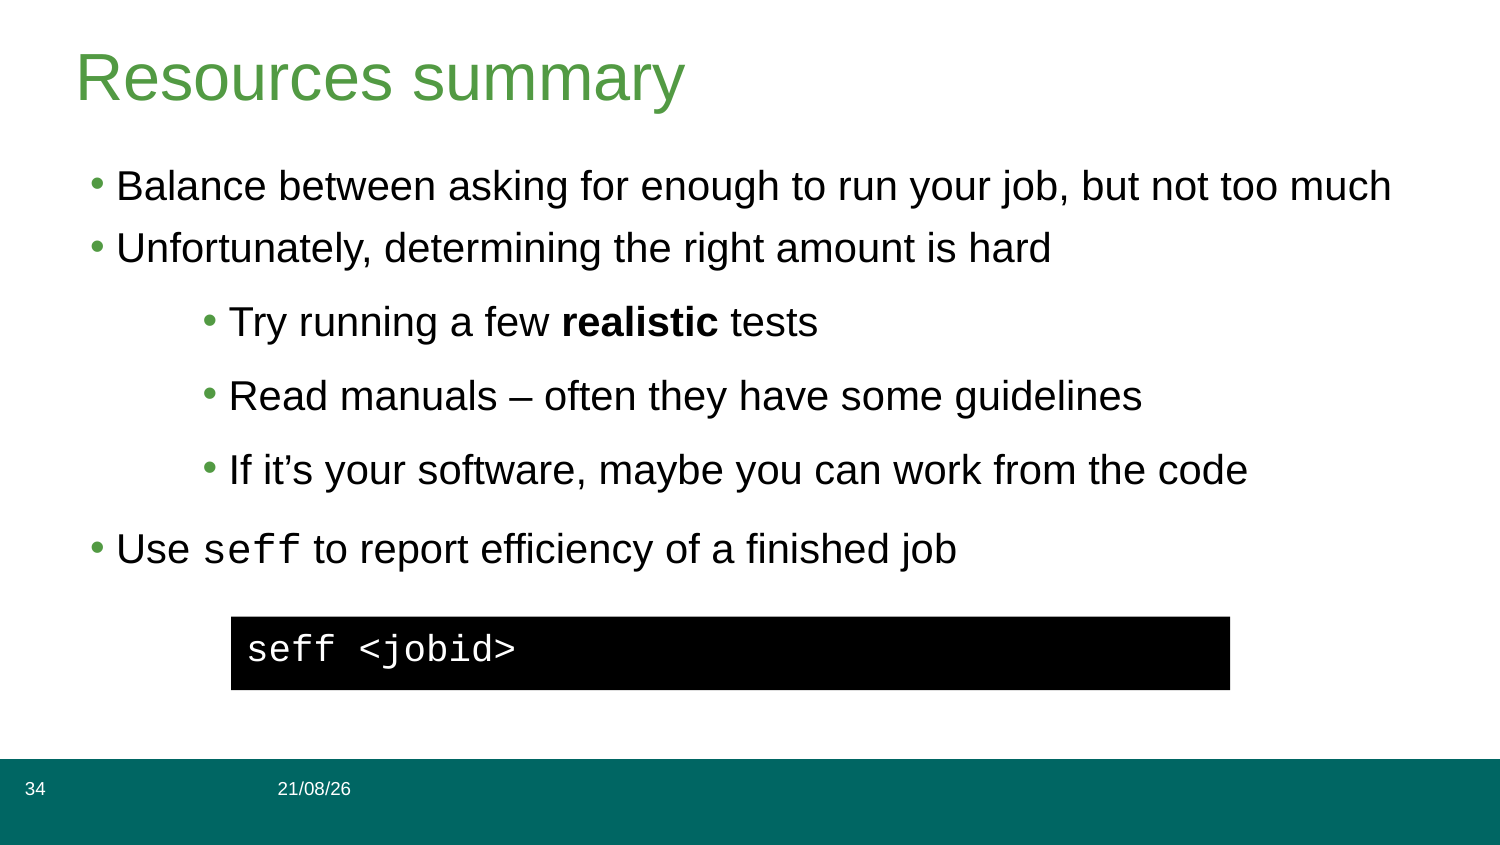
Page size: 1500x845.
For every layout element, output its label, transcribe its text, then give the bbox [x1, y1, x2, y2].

list Balance between asking for enough to run your job, but not too much Unfortunately, determining the right amount is hard Try running a few realistic tests Read manuals – often they have some guidelines If it’s your software, maybe you can work from the code Use seff to report efficiency of a finished job [90, 158, 1463, 574]
text_box <number> [24, 776, 76, 799]
text_box 19/03/19 [277, 776, 553, 799]
text_box seff <jobid> [231, 616, 1231, 691]
title Resources summary [75, 33, 1425, 175]
